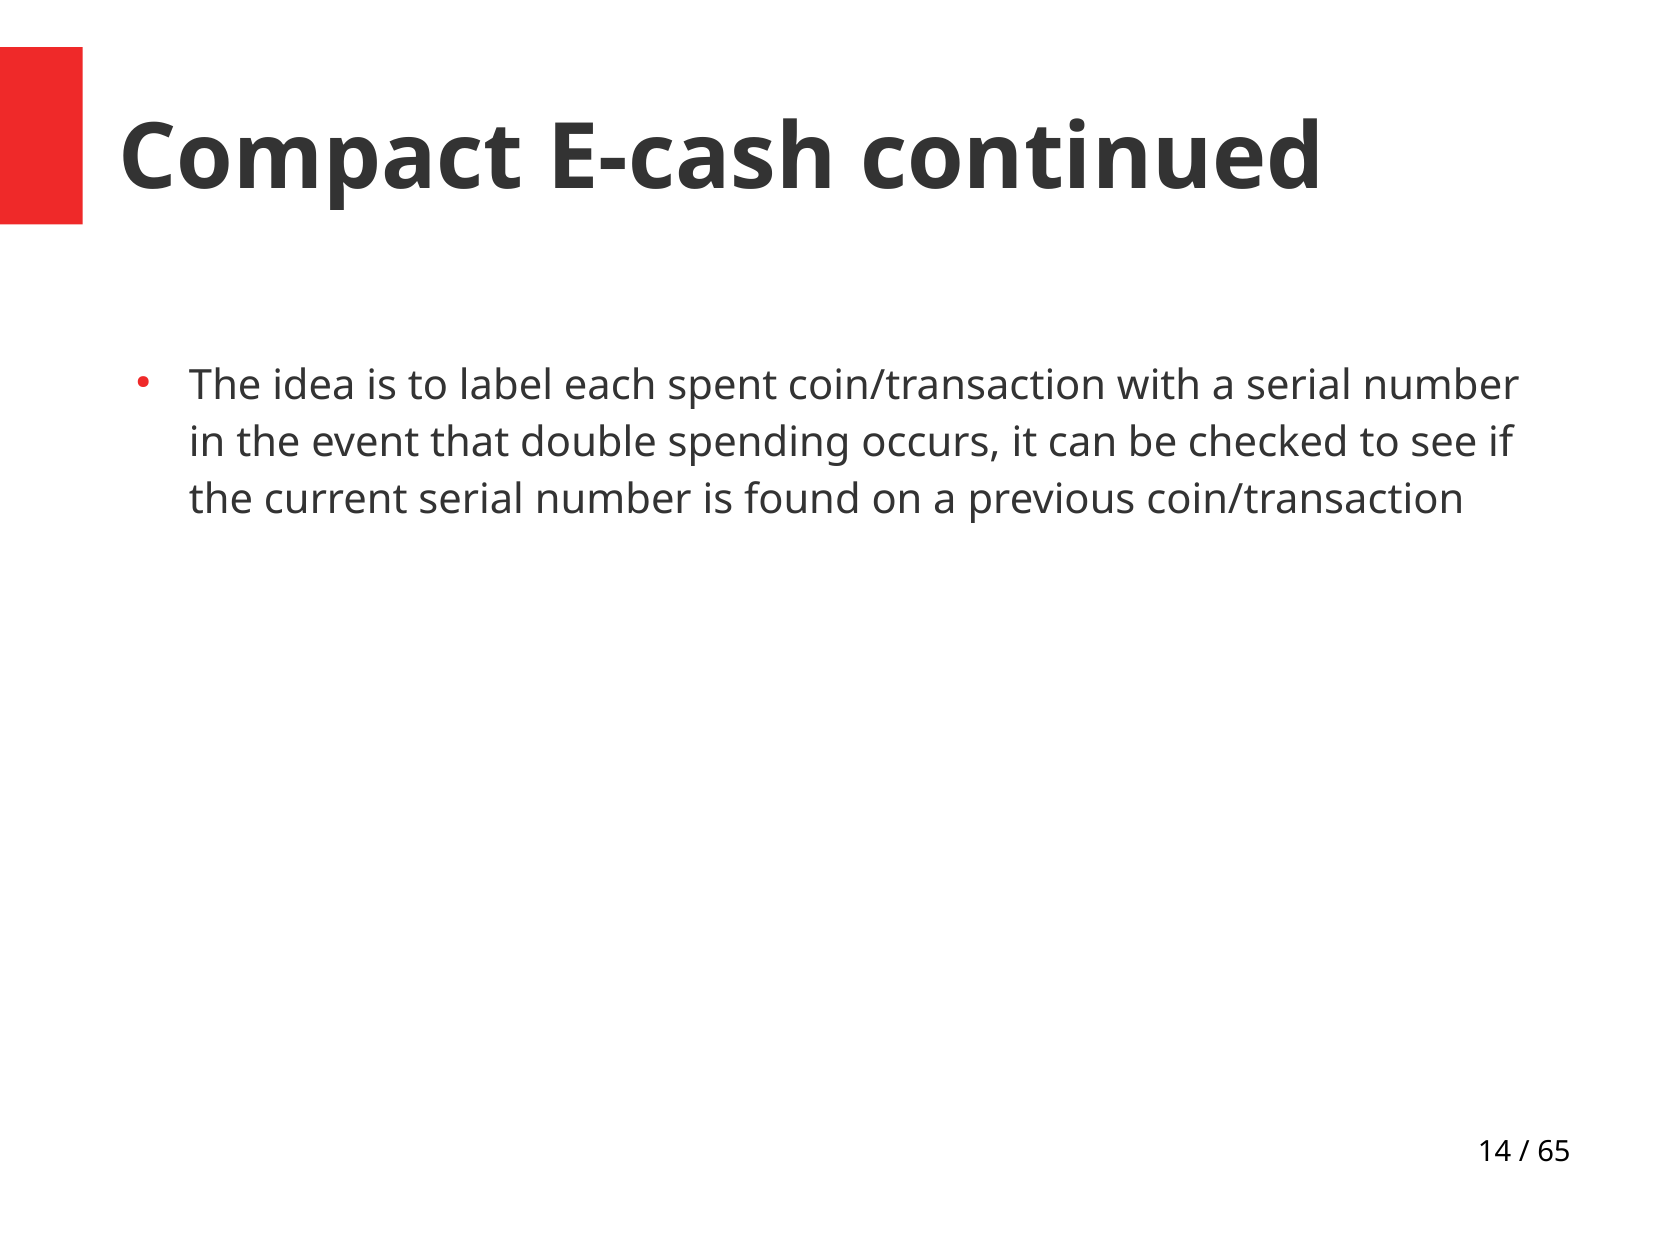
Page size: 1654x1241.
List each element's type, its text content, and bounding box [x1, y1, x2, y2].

list The idea is to label each spent coin/transaction with a serial number in the event that double spending occurs, it can be checked to see if the current serial number is found on a previous coin/transaction [118, 354, 1536, 1074]
title Compact E-cash continued [118, 49, 1571, 257]
